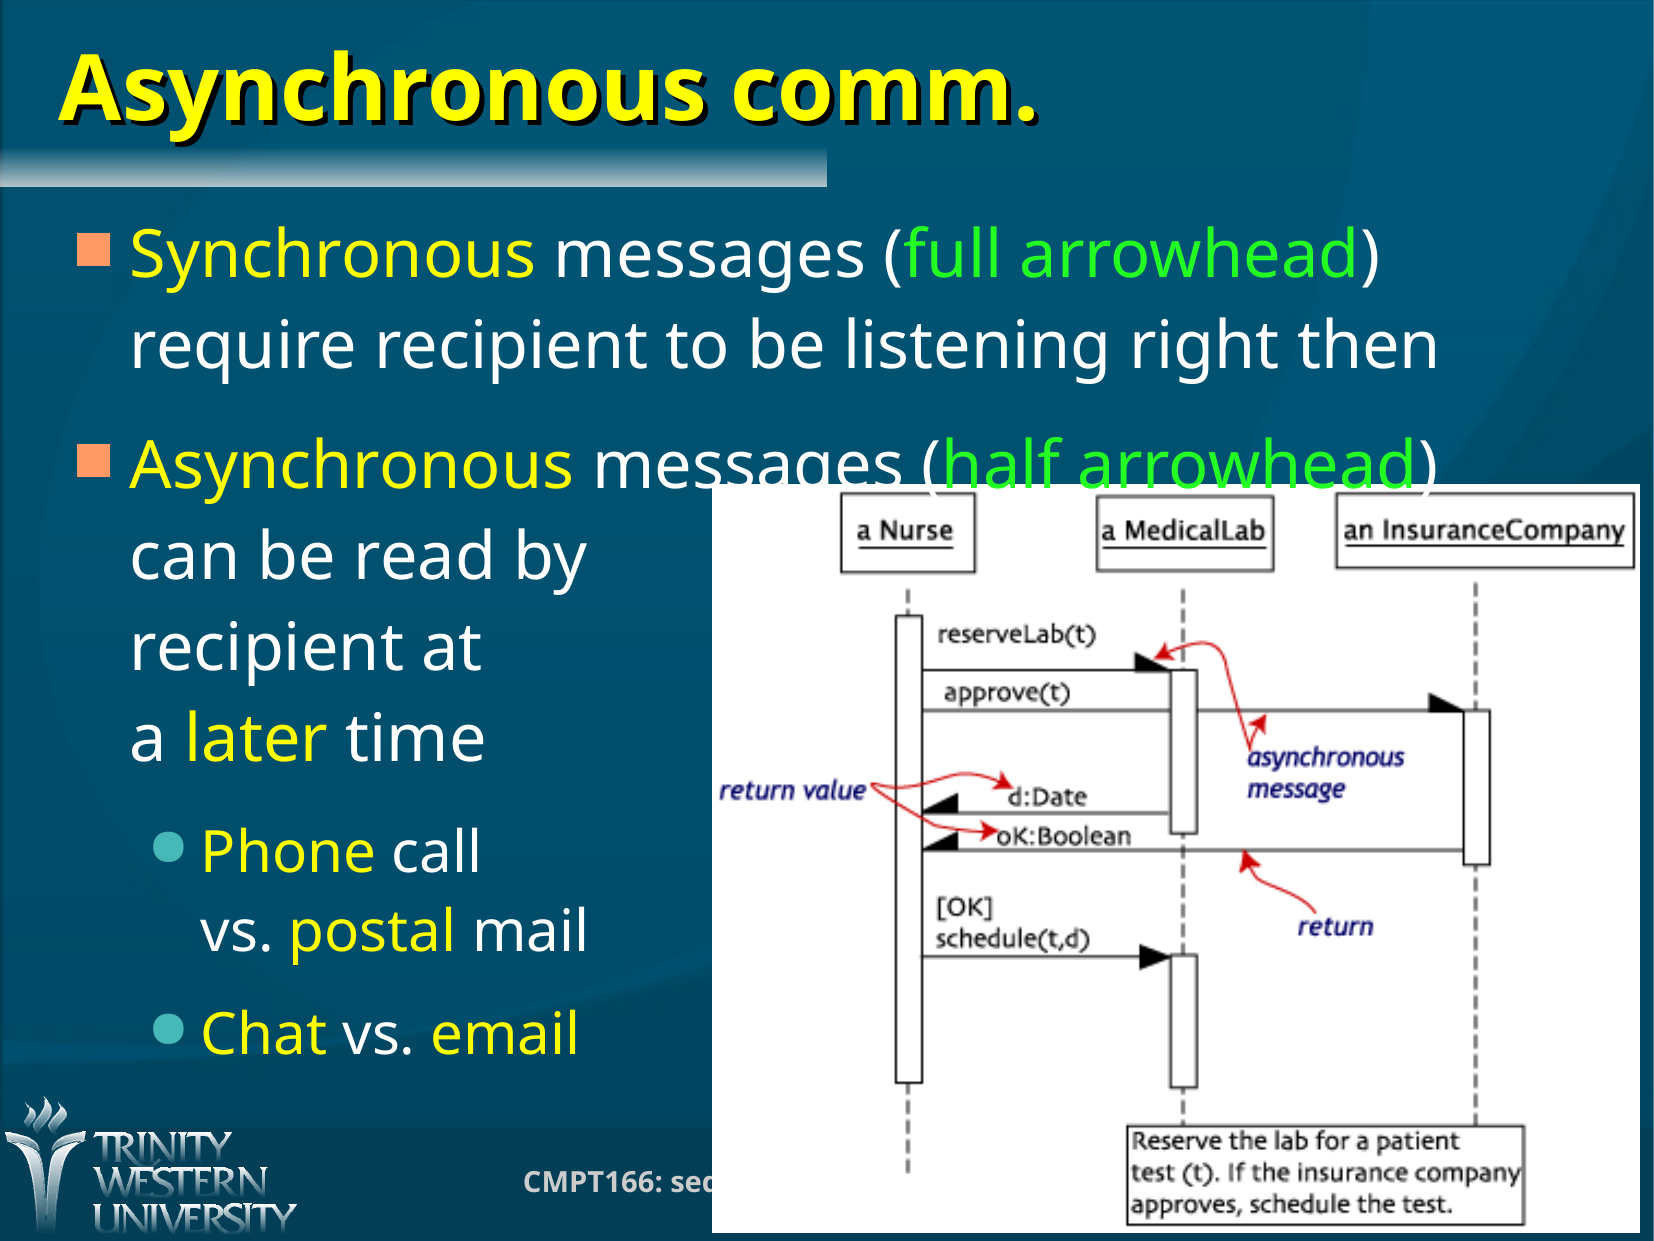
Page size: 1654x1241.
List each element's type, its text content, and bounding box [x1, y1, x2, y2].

list Synchronous messages (full arrowhead) require recipient to be listening right then Asynchronous messages (half arrowhead) can be read by recipient at a later time Phone call vs. postal mail Chat vs. email [59, 206, 1625, 1026]
picture [38, 1227, 54, 1232]
picture [712, 485, 1639, 1232]
title Asynchronous comm. [59, 19, 1595, 148]
title Classes of patterns (GoF) [0, 154, 827, 158]
